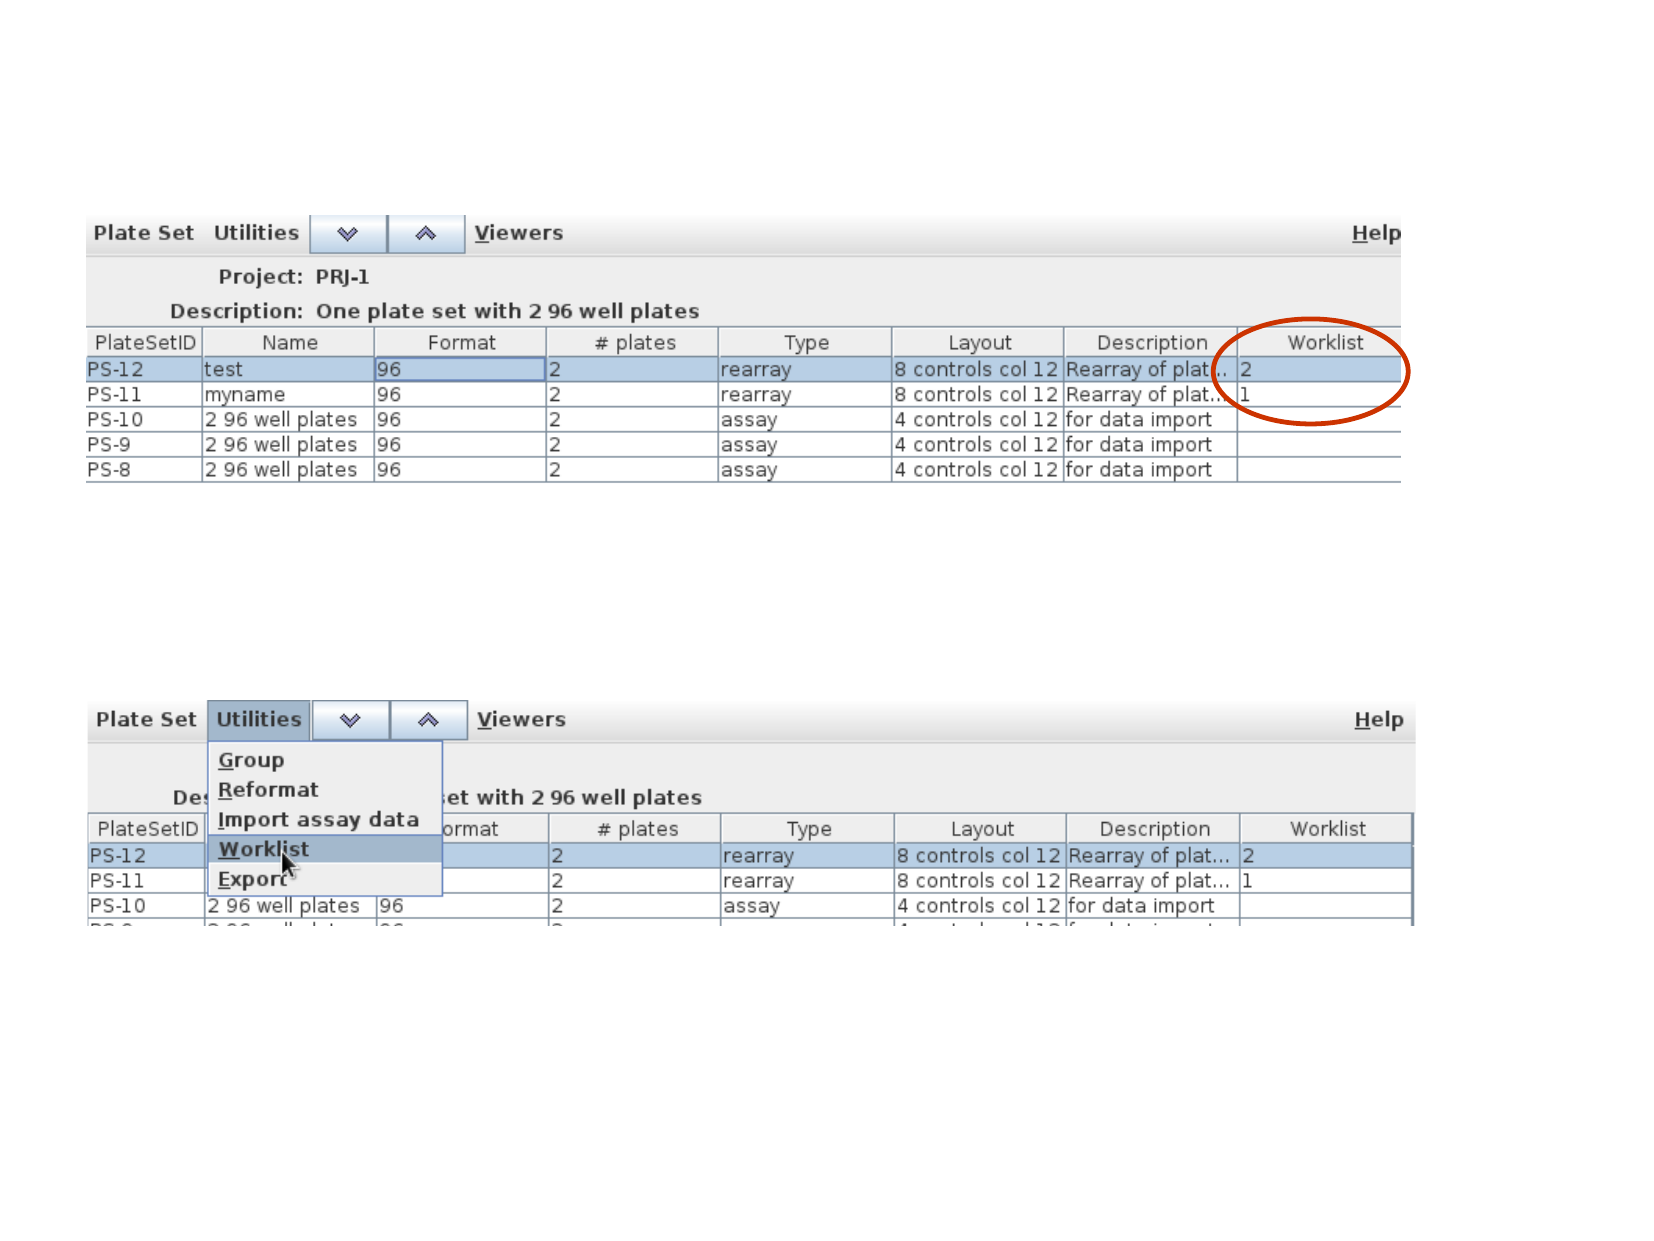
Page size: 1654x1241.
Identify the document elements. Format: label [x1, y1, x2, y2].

picture [86, 215, 1401, 495]
picture [87, 700, 1416, 926]
picture [1216, 322, 1401, 421]
